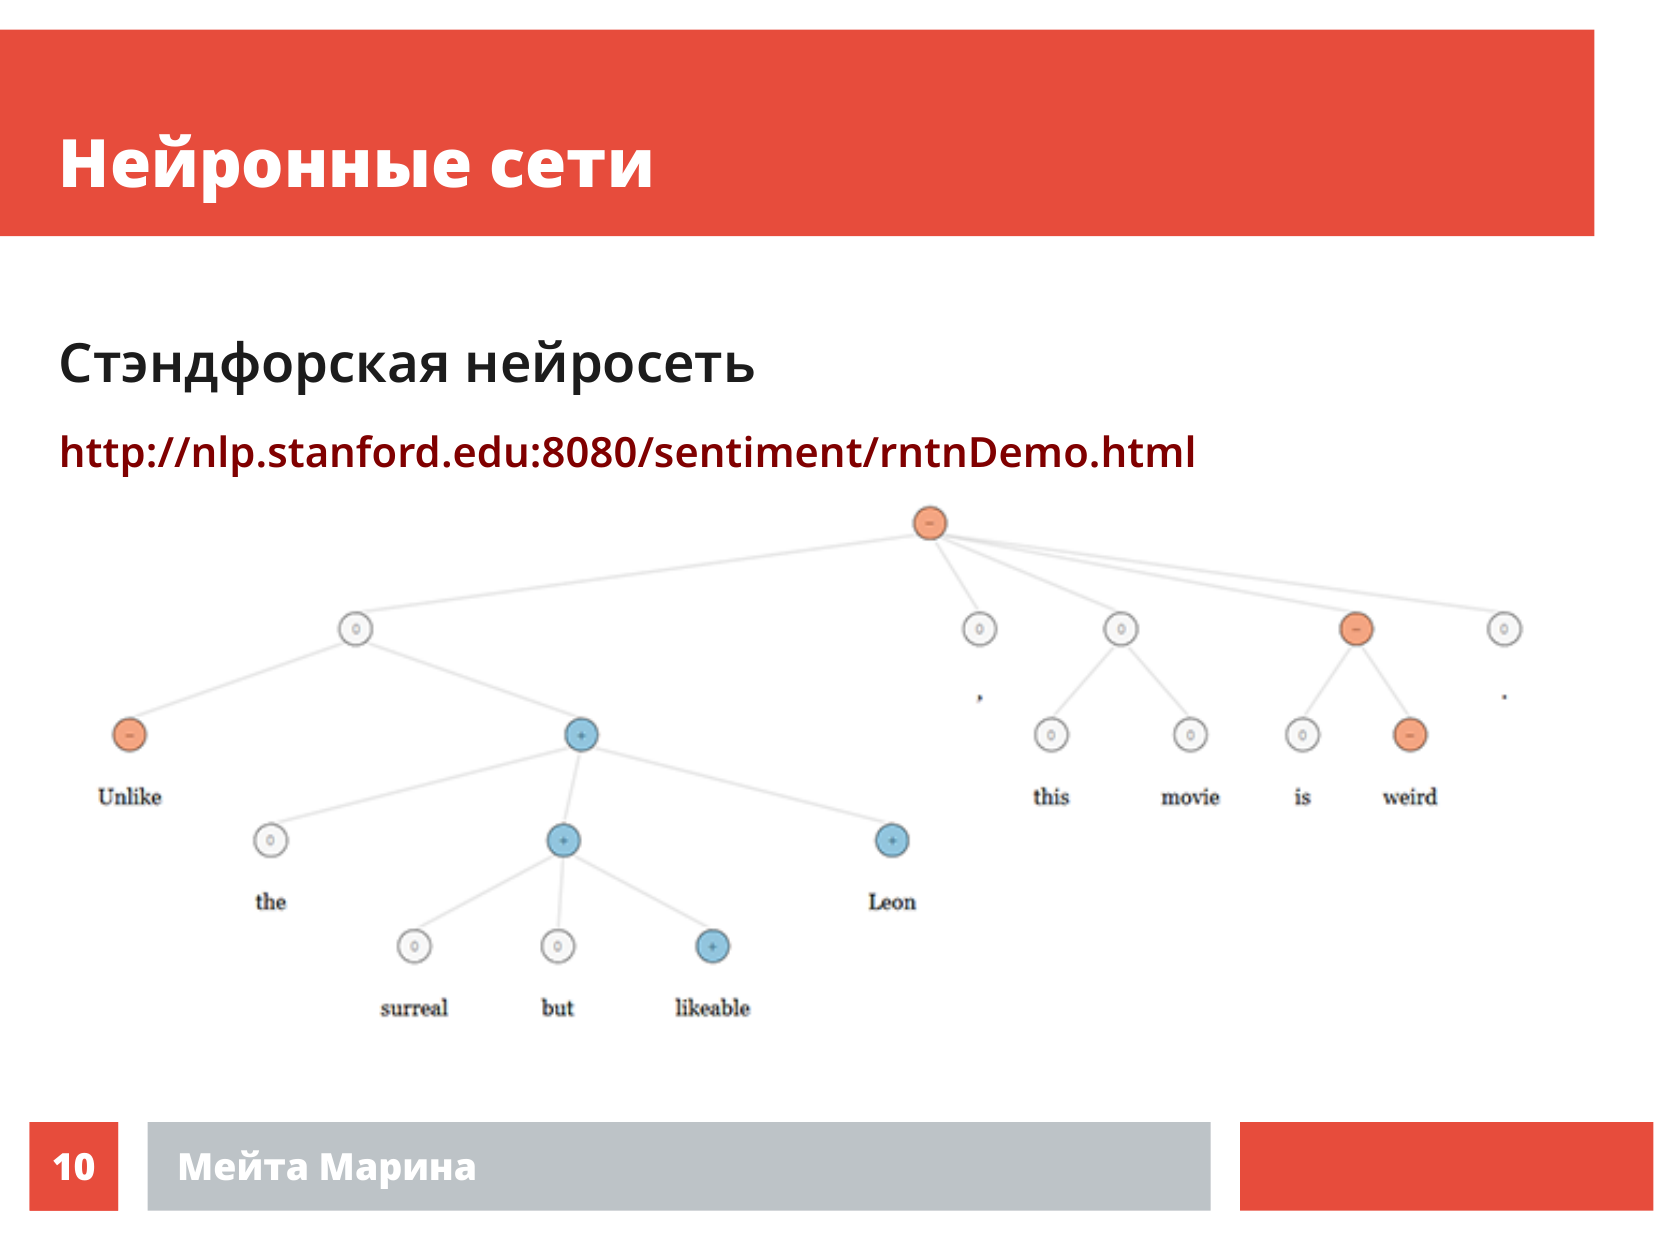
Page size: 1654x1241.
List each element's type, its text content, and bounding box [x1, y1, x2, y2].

list Стэндфорская нейросеть http://nlp.stanford.edu:8080/sentiment/rntnDemo.html [59, 324, 1565, 1093]
title Нейронные сети [59, 59, 1595, 207]
picture [82, 496, 1541, 1028]
